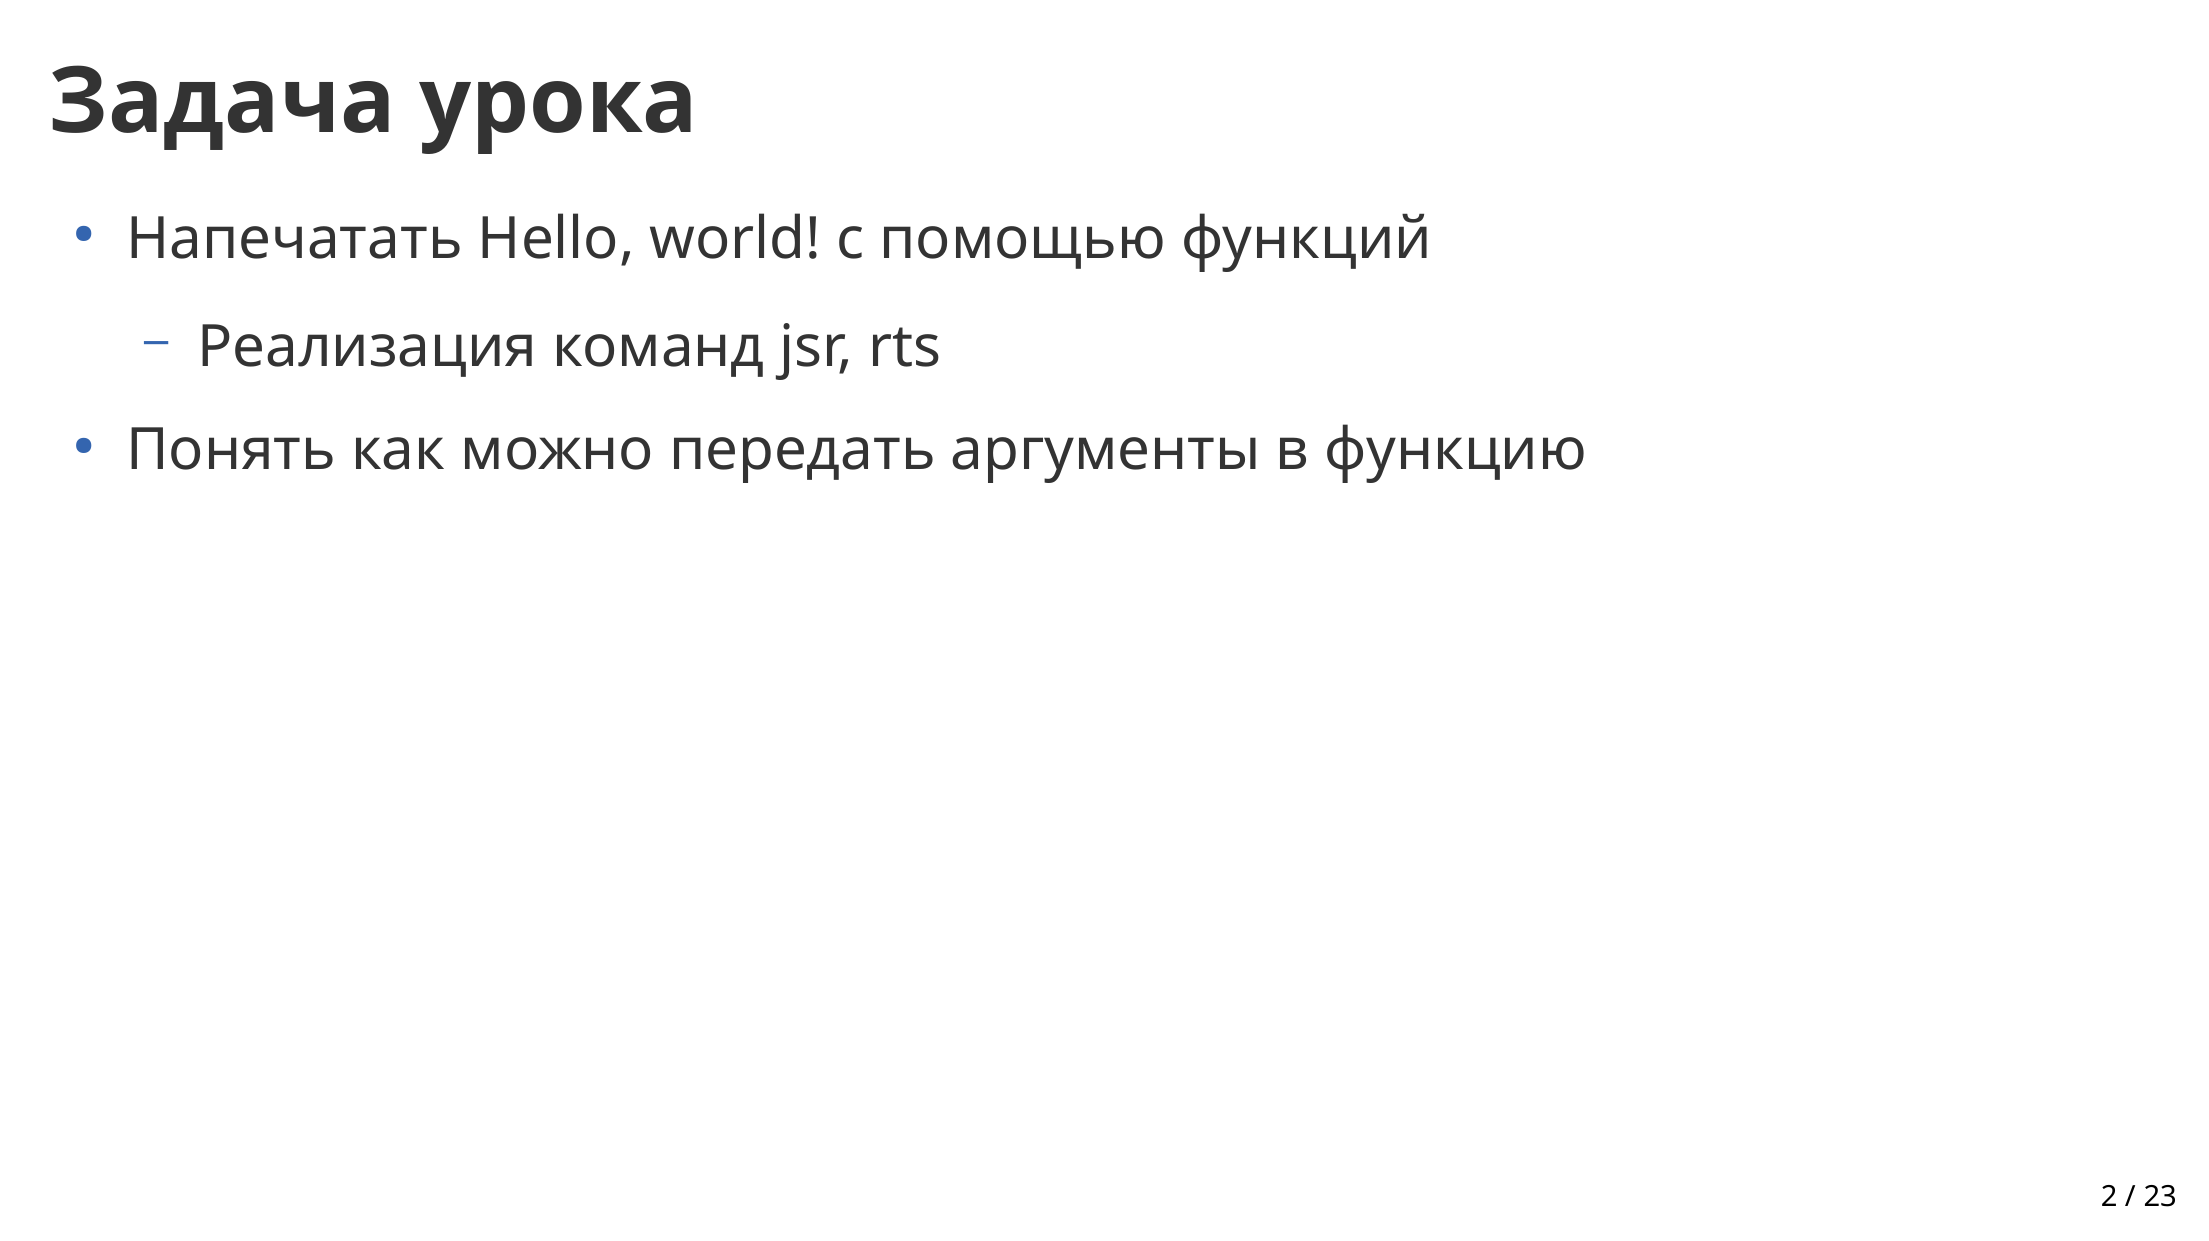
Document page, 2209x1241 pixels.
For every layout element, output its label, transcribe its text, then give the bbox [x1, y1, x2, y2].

list Напечатать Hello, world! с помощью функций Реализация команд jsr, rts Понять как можно передать аргументы в функцию [55, 195, 1690, 1177]
title Задача урока [48, 34, 2174, 160]
